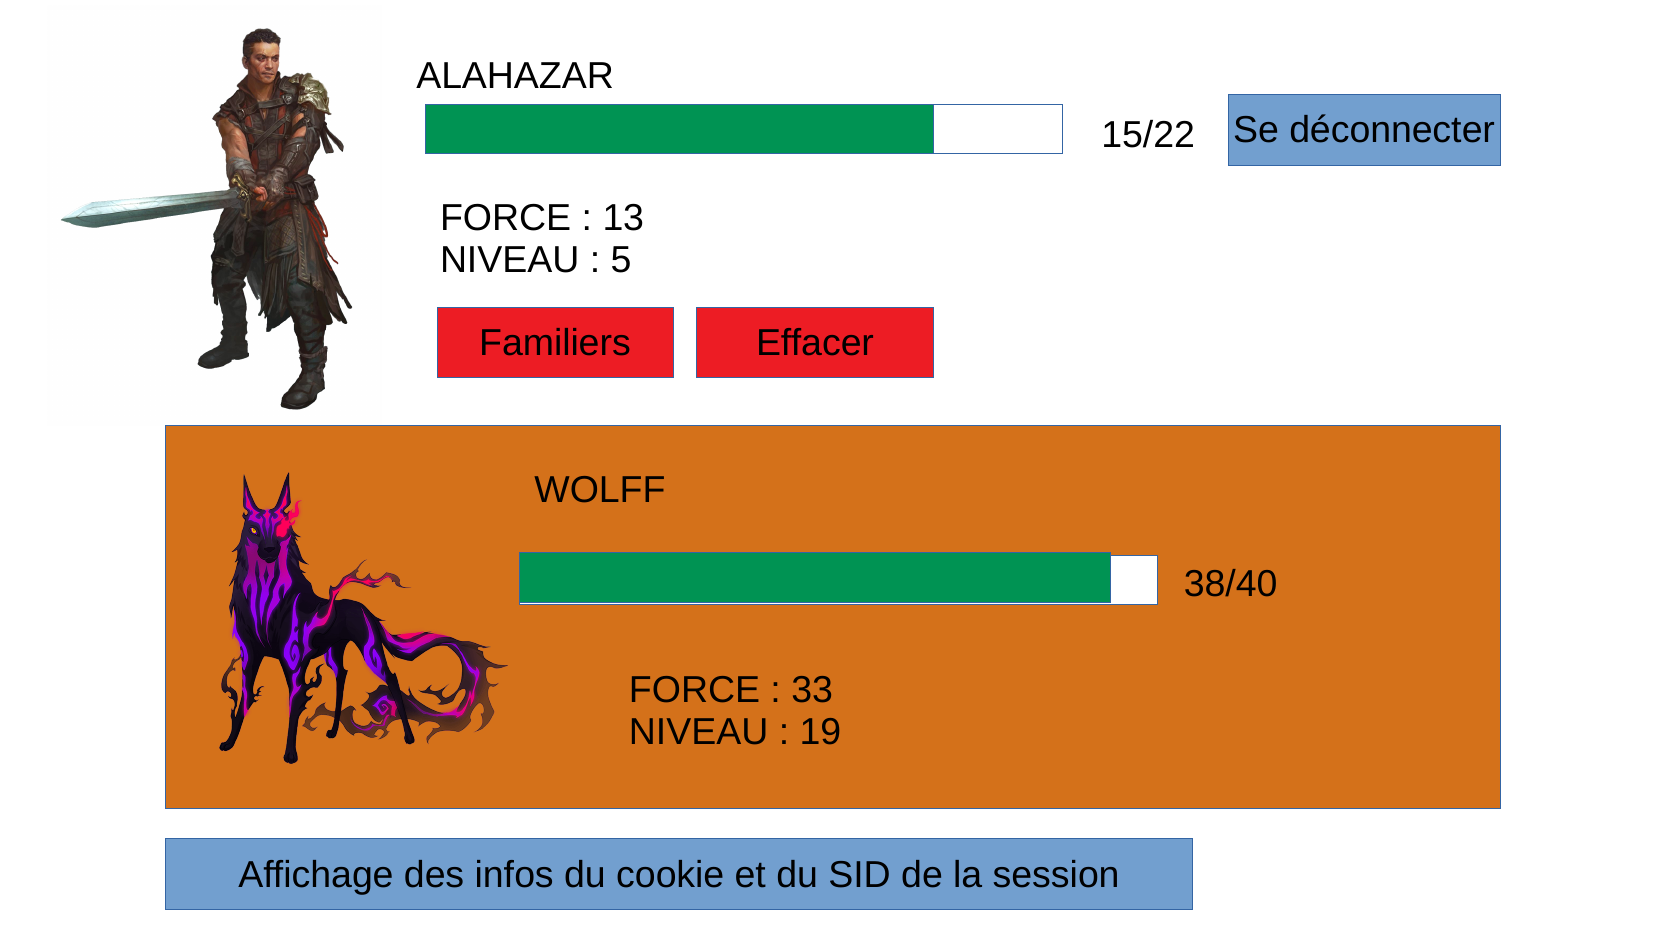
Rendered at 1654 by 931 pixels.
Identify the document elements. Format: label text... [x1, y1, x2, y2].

text_box [425, 104, 1063, 154]
text_box 15/22 [1086, 106, 1228, 164]
text_box FORCE : 33 NIVEAU : 19 [614, 661, 1004, 761]
picture [47, 5, 382, 426]
text_box Se déconnecter [1228, 94, 1501, 166]
text_box Familiers [437, 307, 674, 378]
text_box FORCE : 13 NIVEAU : 5 [425, 188, 815, 288]
text_box 38/40 [1169, 555, 1312, 612]
text_box Effacer [696, 307, 934, 378]
text_box Affichage des infos du cookie et du SID de la session [165, 838, 1193, 910]
picture [219, 472, 508, 764]
text_box WOLFF [519, 460, 910, 518]
text_box [165, 425, 1501, 809]
text_box ALAHAZAR [401, 47, 792, 105]
